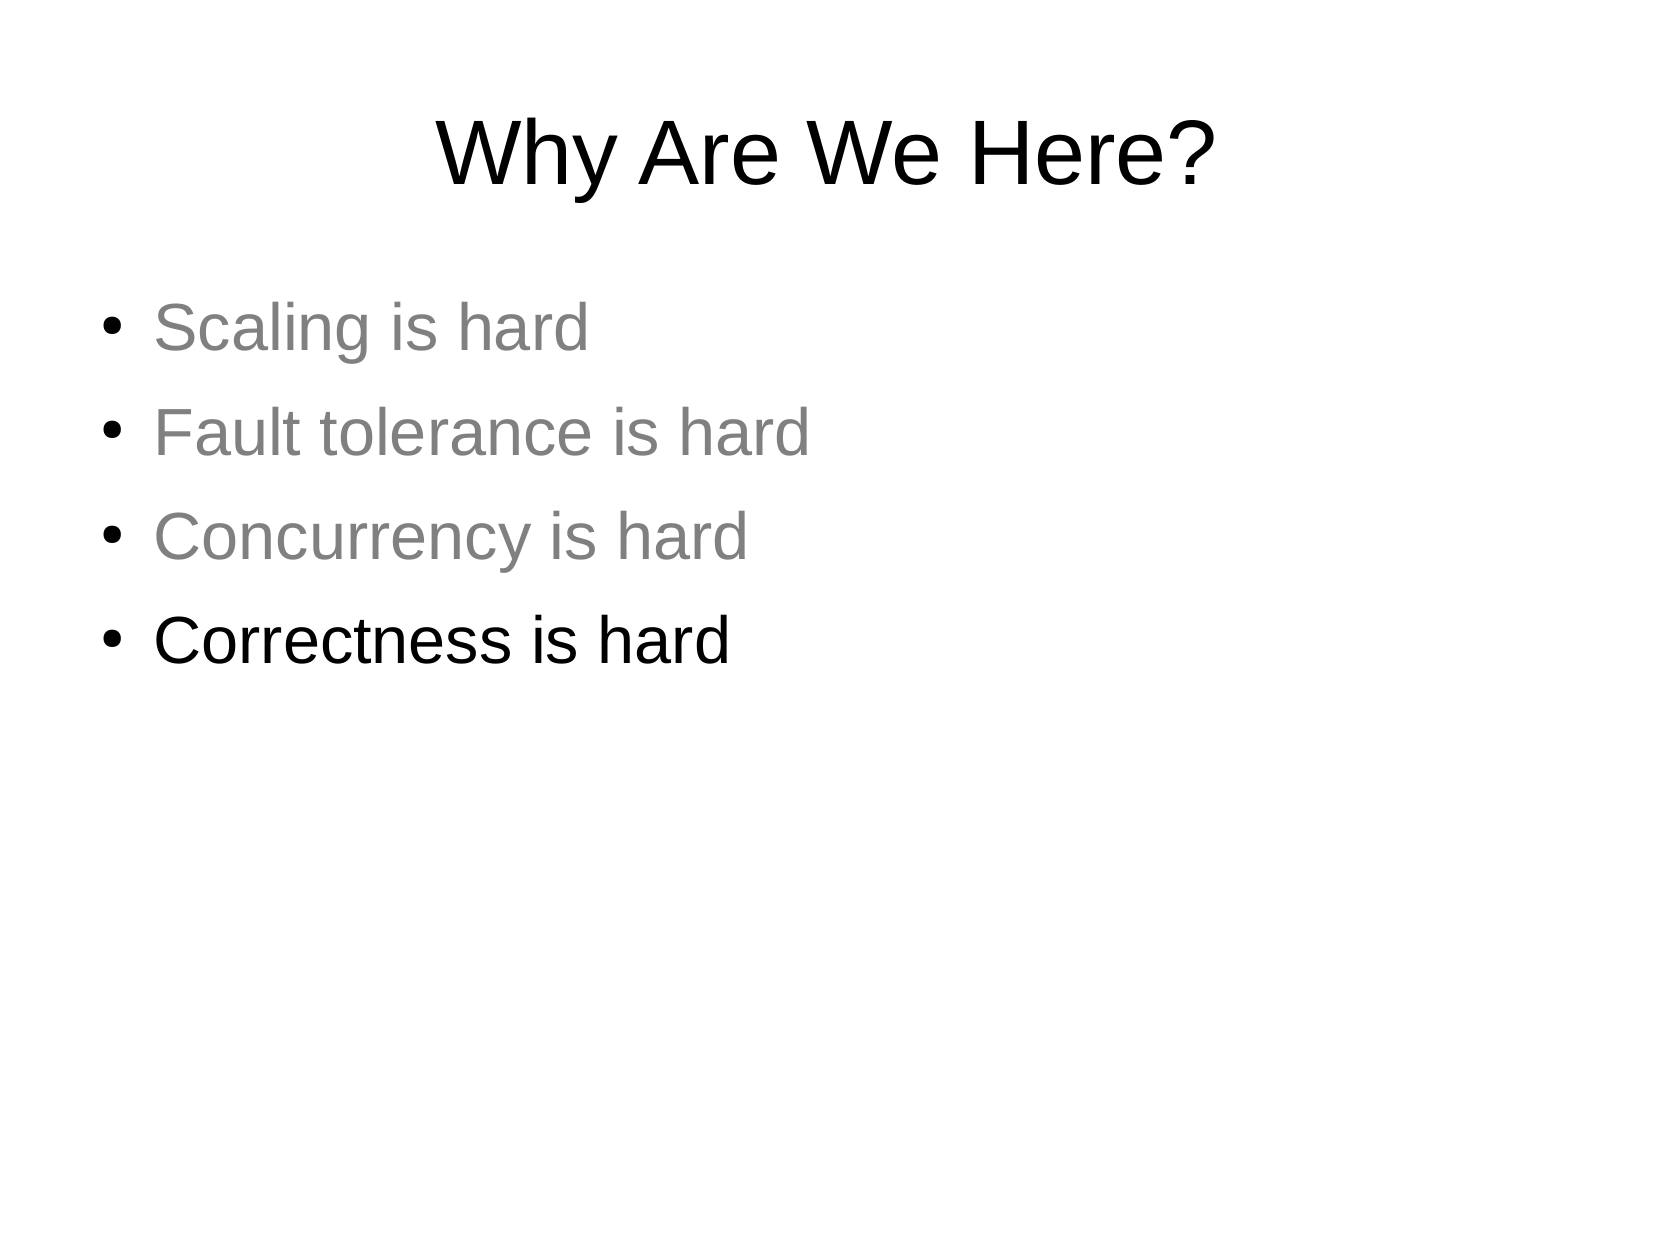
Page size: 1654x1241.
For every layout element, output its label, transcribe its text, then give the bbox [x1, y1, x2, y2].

title Why Are We Here? [82, 49, 1571, 257]
list Scaling is hard Fault tolerance is hard Concurrency is hard Correctness is hard [82, 290, 1571, 1010]
